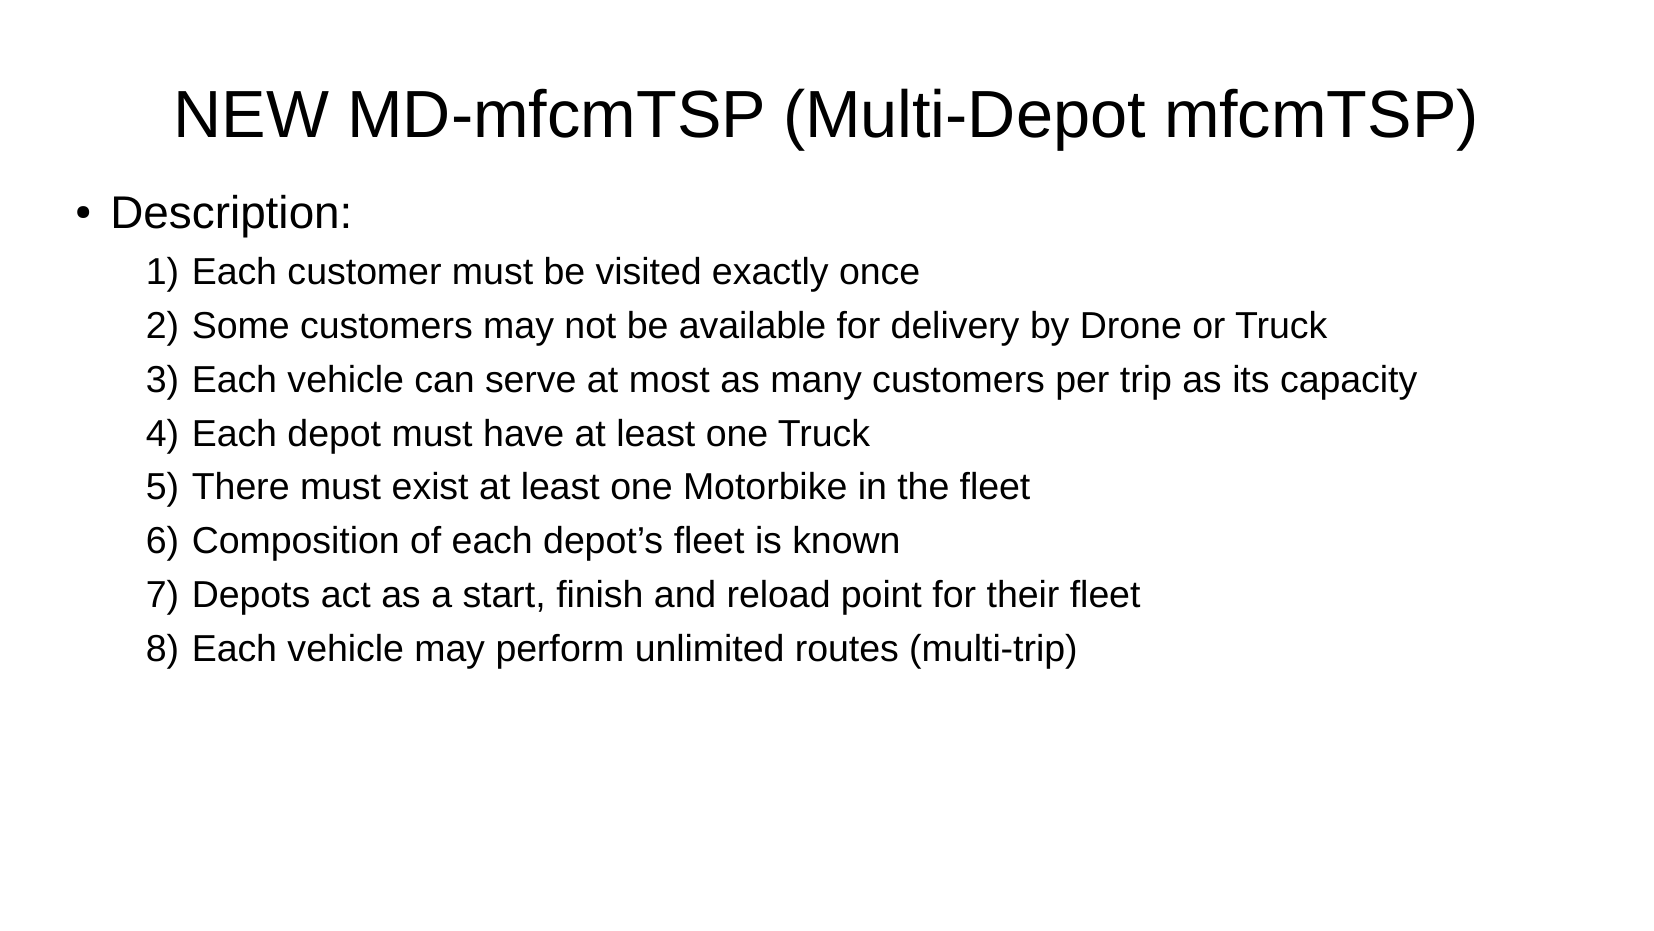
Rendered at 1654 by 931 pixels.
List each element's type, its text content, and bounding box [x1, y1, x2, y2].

subtitle Description: Each customer must be visited exactly once Some customers may not be available for delivery by Drone or Truck Each vehicle can serve at most as many customers per trip as its capacity Each depot must have at least one Truck There must exist at least one Motorbike in the fleet Composition of each depot’s fleet is known Depots act as a start, finish and reload point for their fleet Each vehicle may perform unlimited routes (multi-trip) [75, 187, 1564, 724]
title NEW MD-mfcmTSP (Multi-Depot mfcmTSP) [82, 37, 1571, 193]
